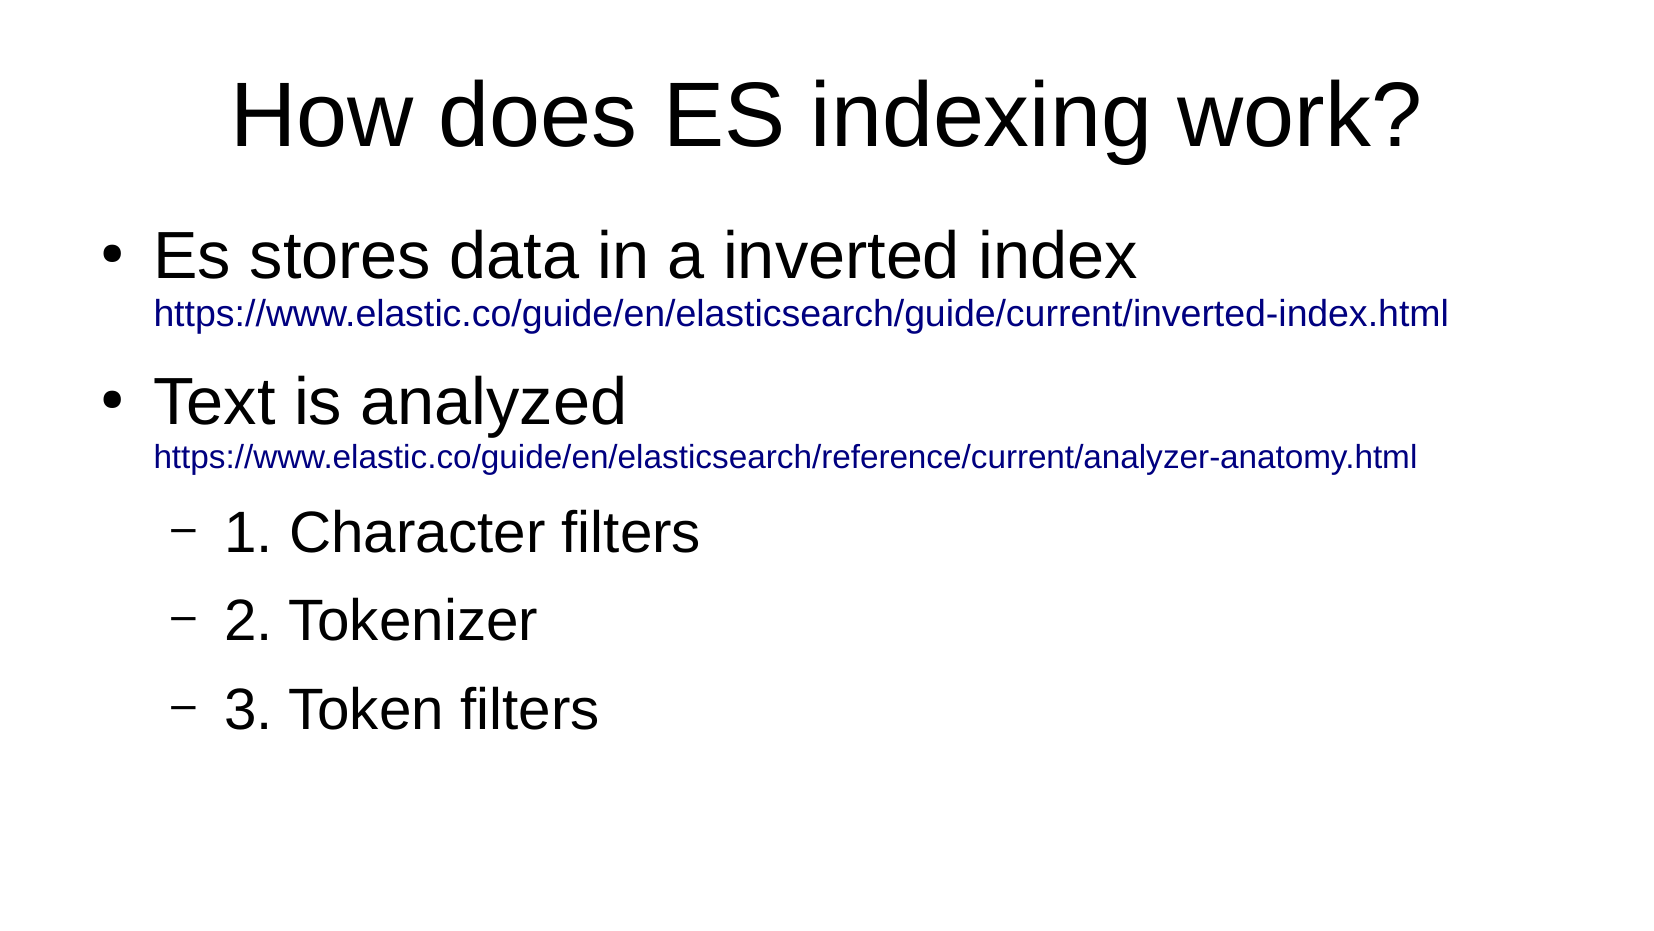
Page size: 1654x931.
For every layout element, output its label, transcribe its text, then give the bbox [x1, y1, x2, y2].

list Es stores data in a inverted index https://www.elastic.co/guide/en/elasticsearch/guide/current/inverted-index.html Text is analyzed https://www.elastic.co/guide/en/elasticsearch/reference/current/analyzer-anatomy.html 1. Character filters 2. Tokenizer 3. Token filters [82, 217, 1571, 758]
title How does ES indexing work? [82, 37, 1571, 193]
